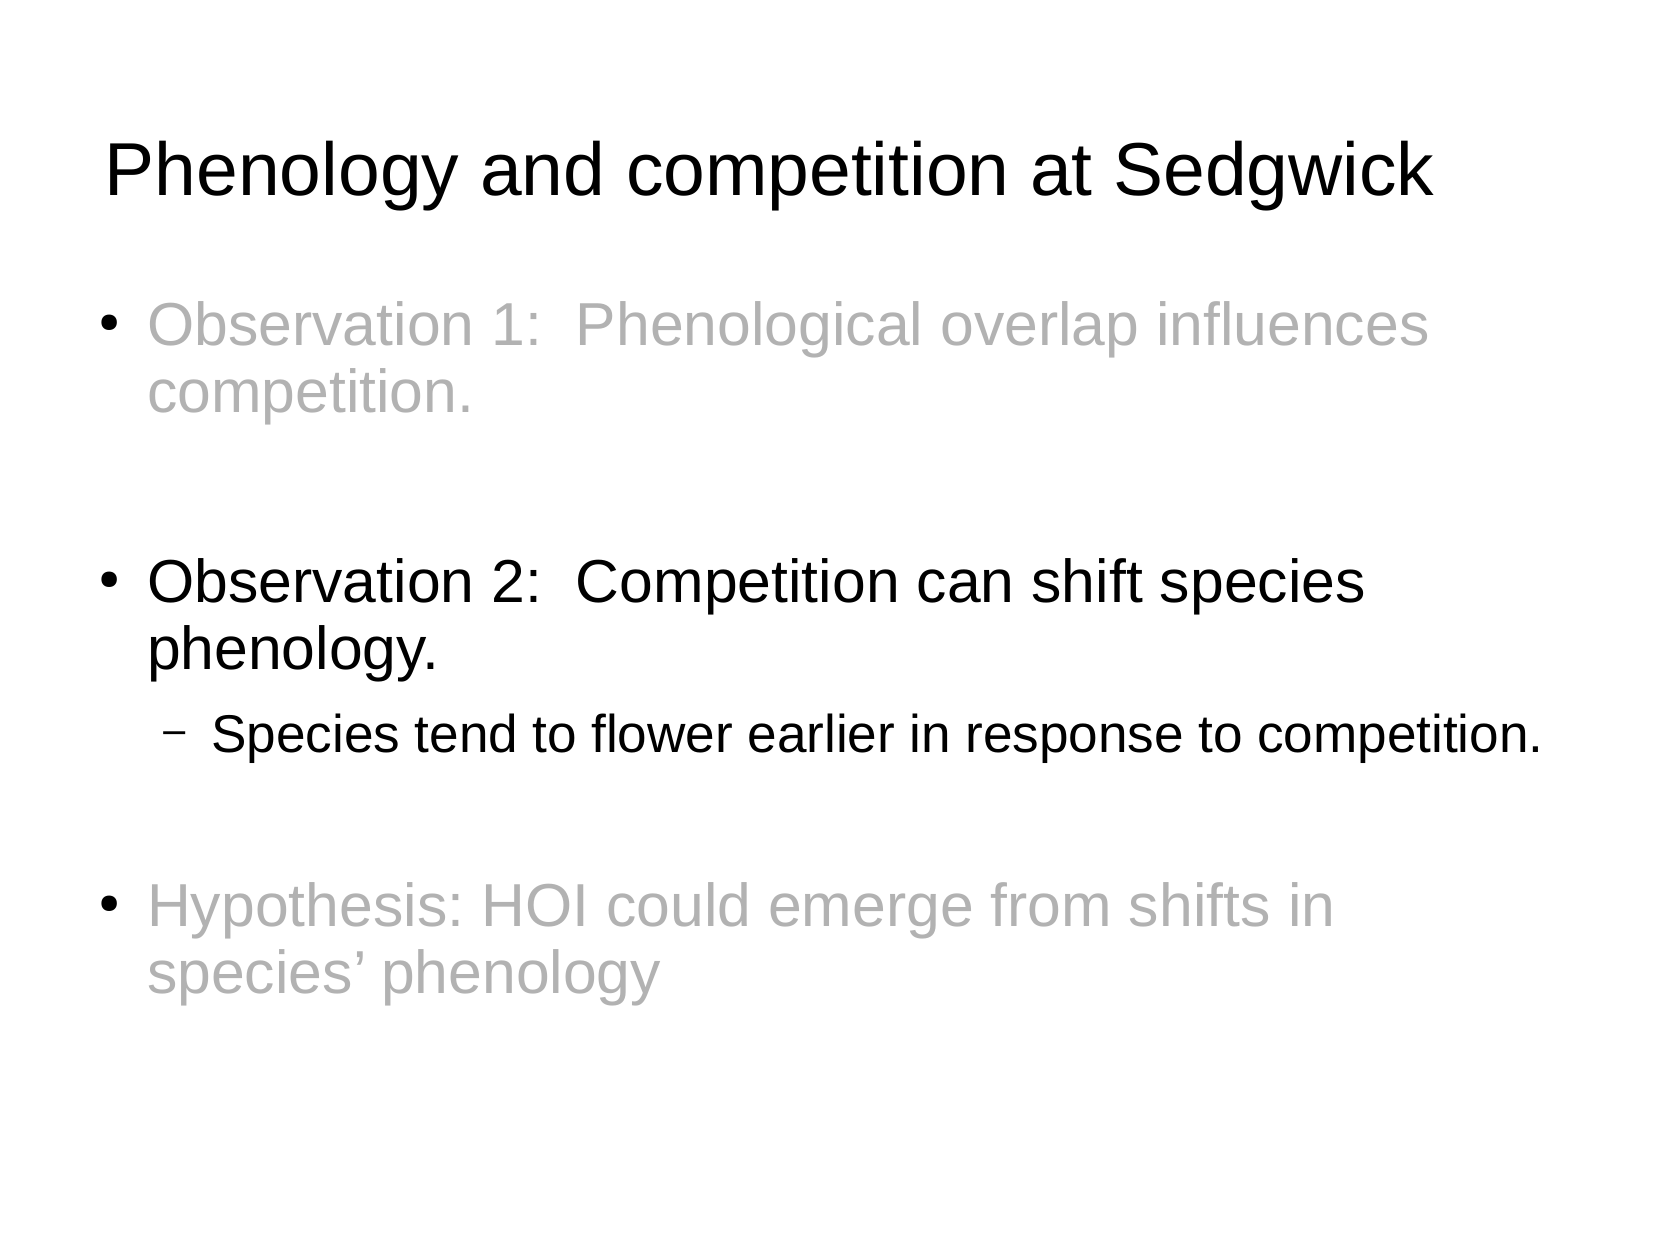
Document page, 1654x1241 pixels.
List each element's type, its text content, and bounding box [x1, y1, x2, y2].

list Observation 1: Phenological overlap influences competition. Observation 2: Competition can shift species phenology. Species tend to flower earlier in response to competition. Hypothesis: HOI could emerge from shifts in species’ phenology [82, 290, 1571, 1010]
text_box Phenology and competition at Sedgwick [90, 120, 1456, 219]
